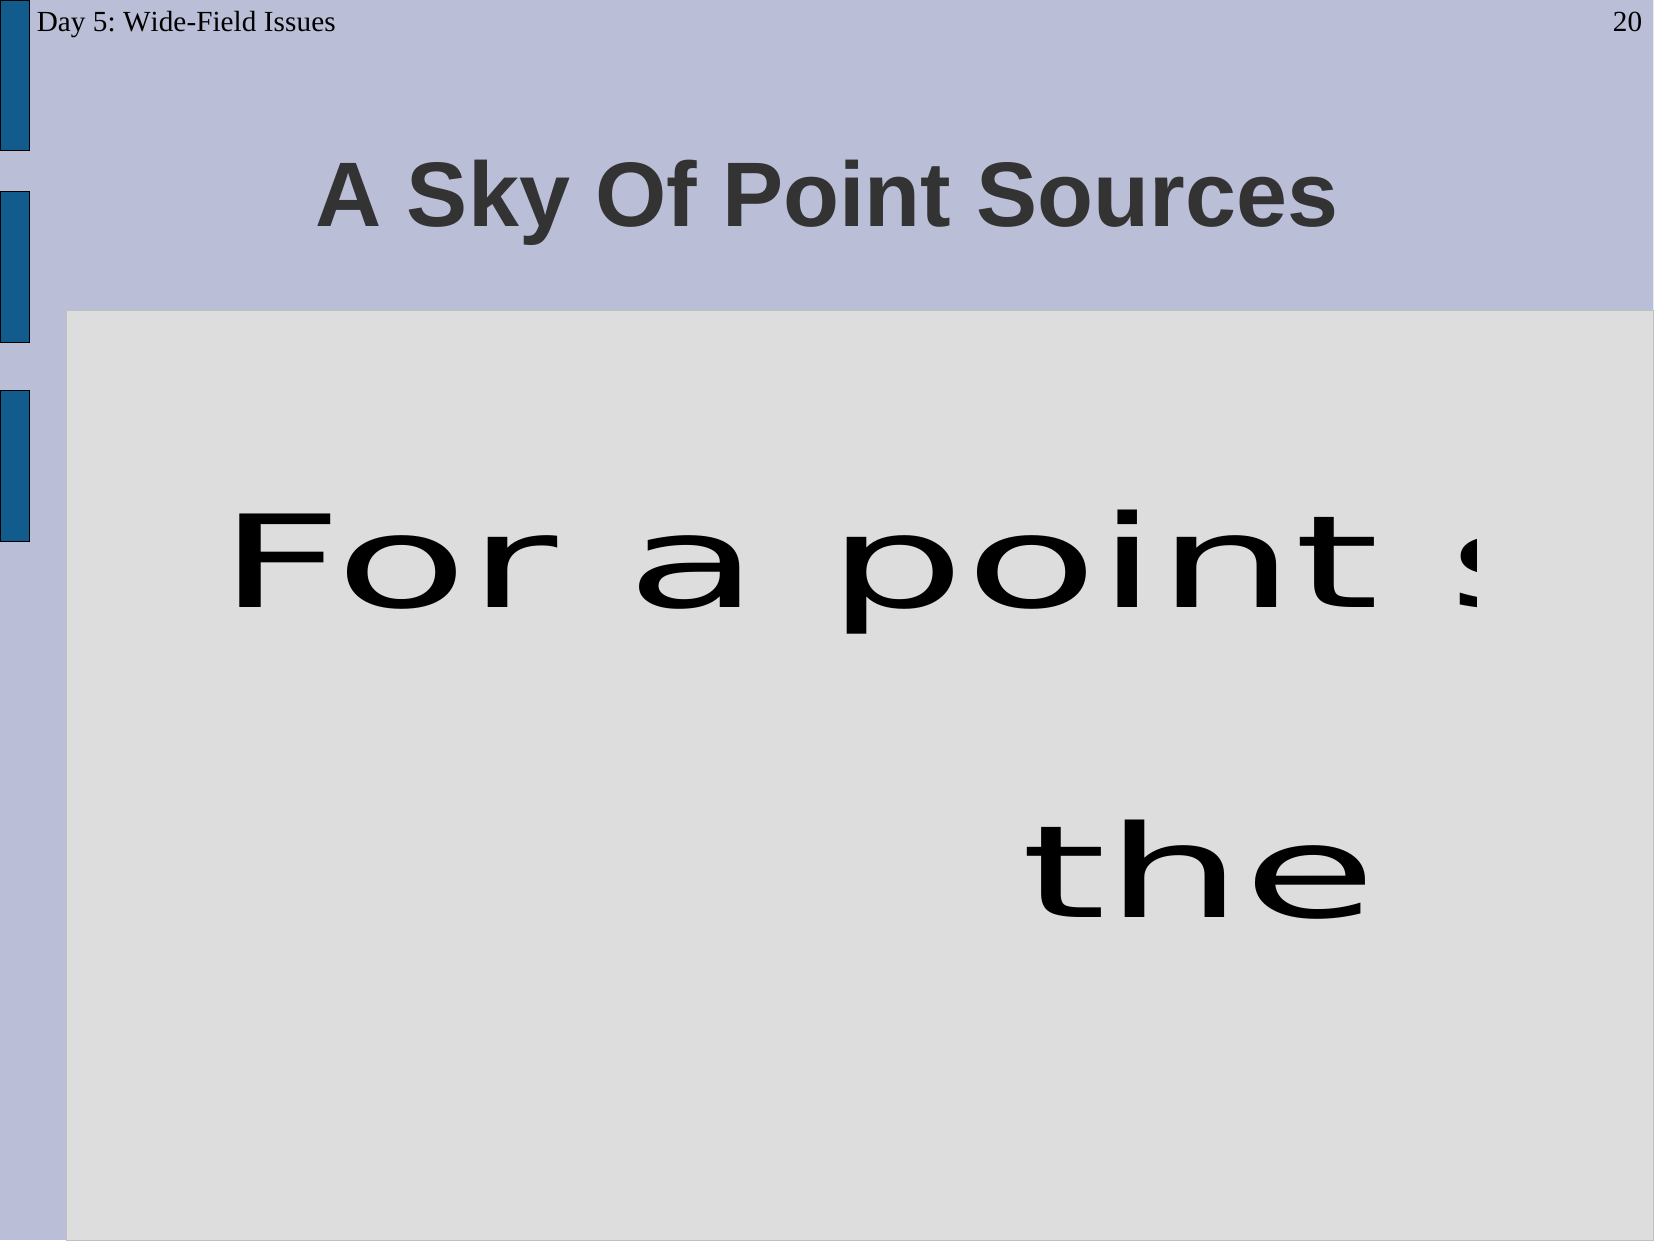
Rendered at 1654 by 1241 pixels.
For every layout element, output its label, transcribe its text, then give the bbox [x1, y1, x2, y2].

title A Sky Of Point Sources [121, 91, 1534, 299]
chart [191, 362, 1477, 1123]
